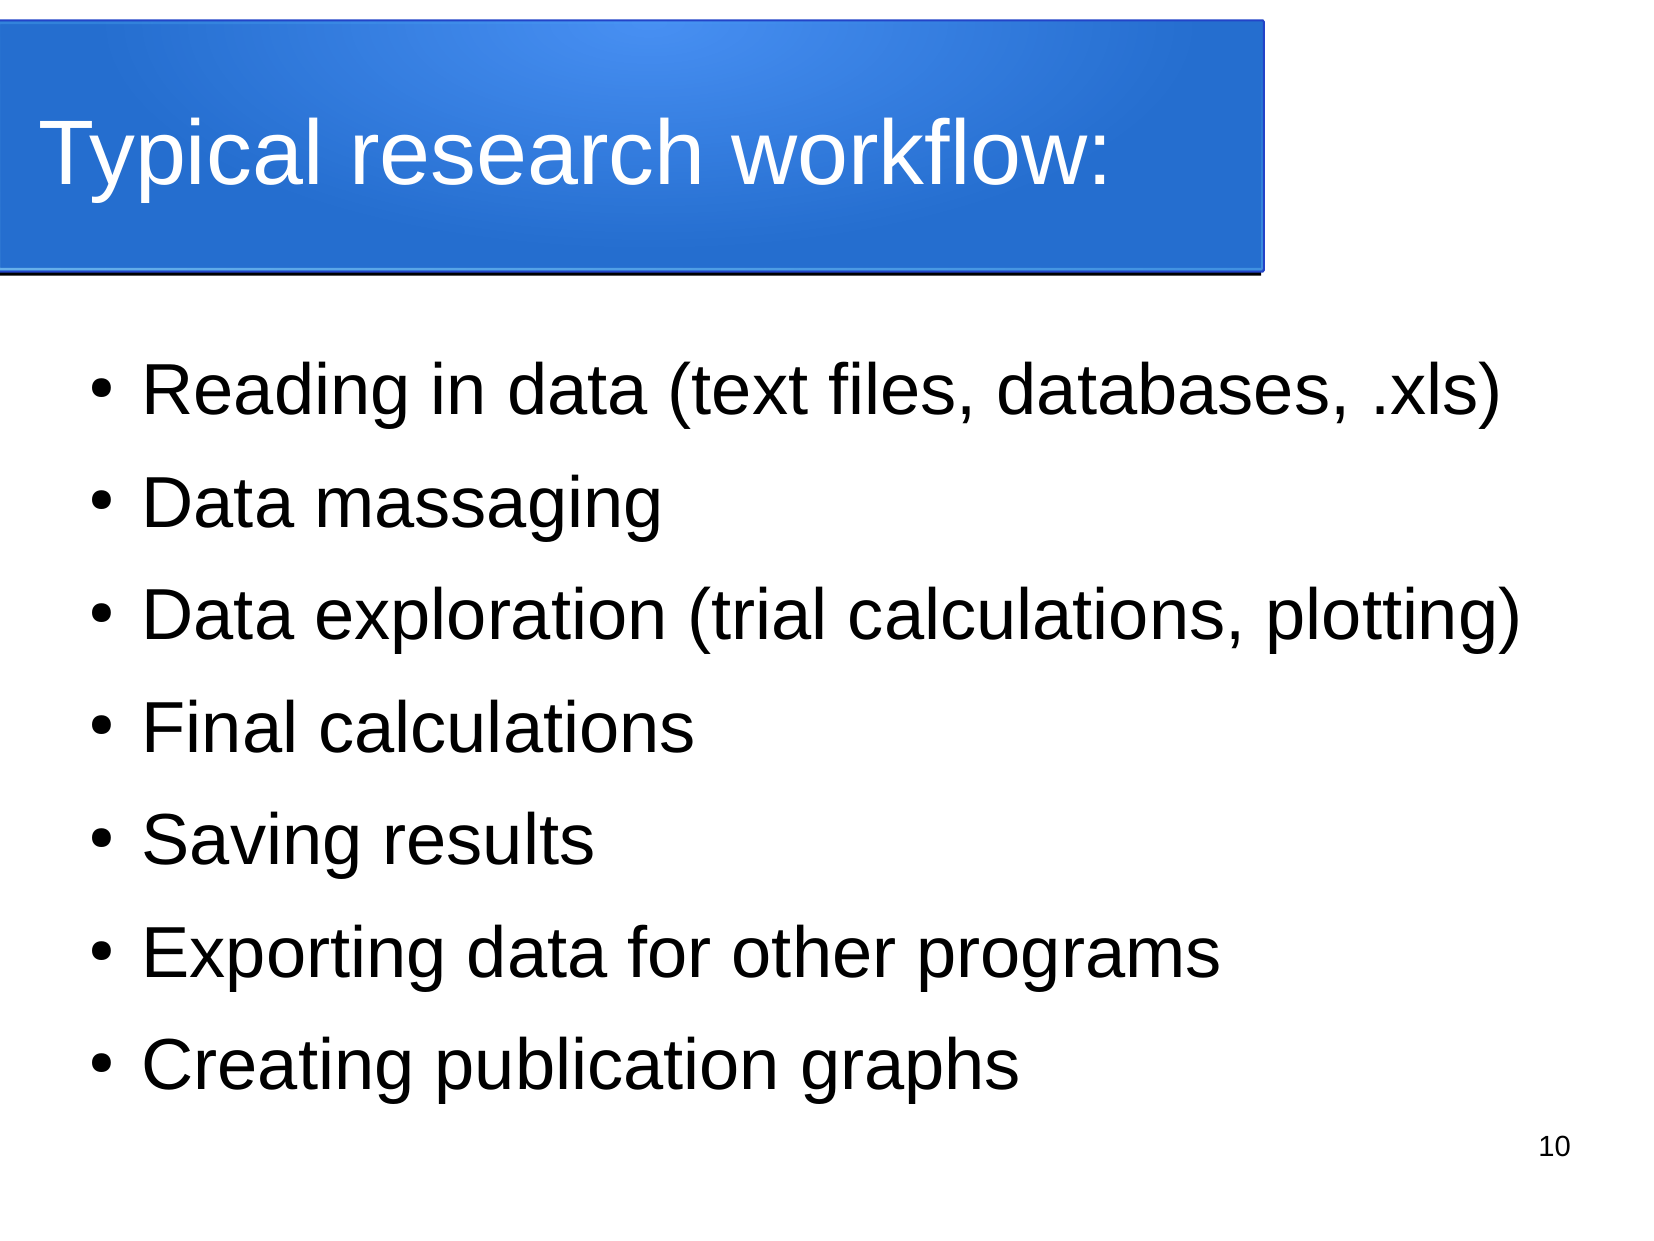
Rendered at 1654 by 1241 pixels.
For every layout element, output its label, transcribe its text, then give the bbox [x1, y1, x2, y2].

title Typical research workflow: [38, 49, 1533, 257]
list Reading in data (text files, databases, .xls) Data massaging Data exploration (trial calculations, plotting) Final calculations Saving results Exporting data for other programs Creating publication graphs [70, 349, 1524, 1170]
